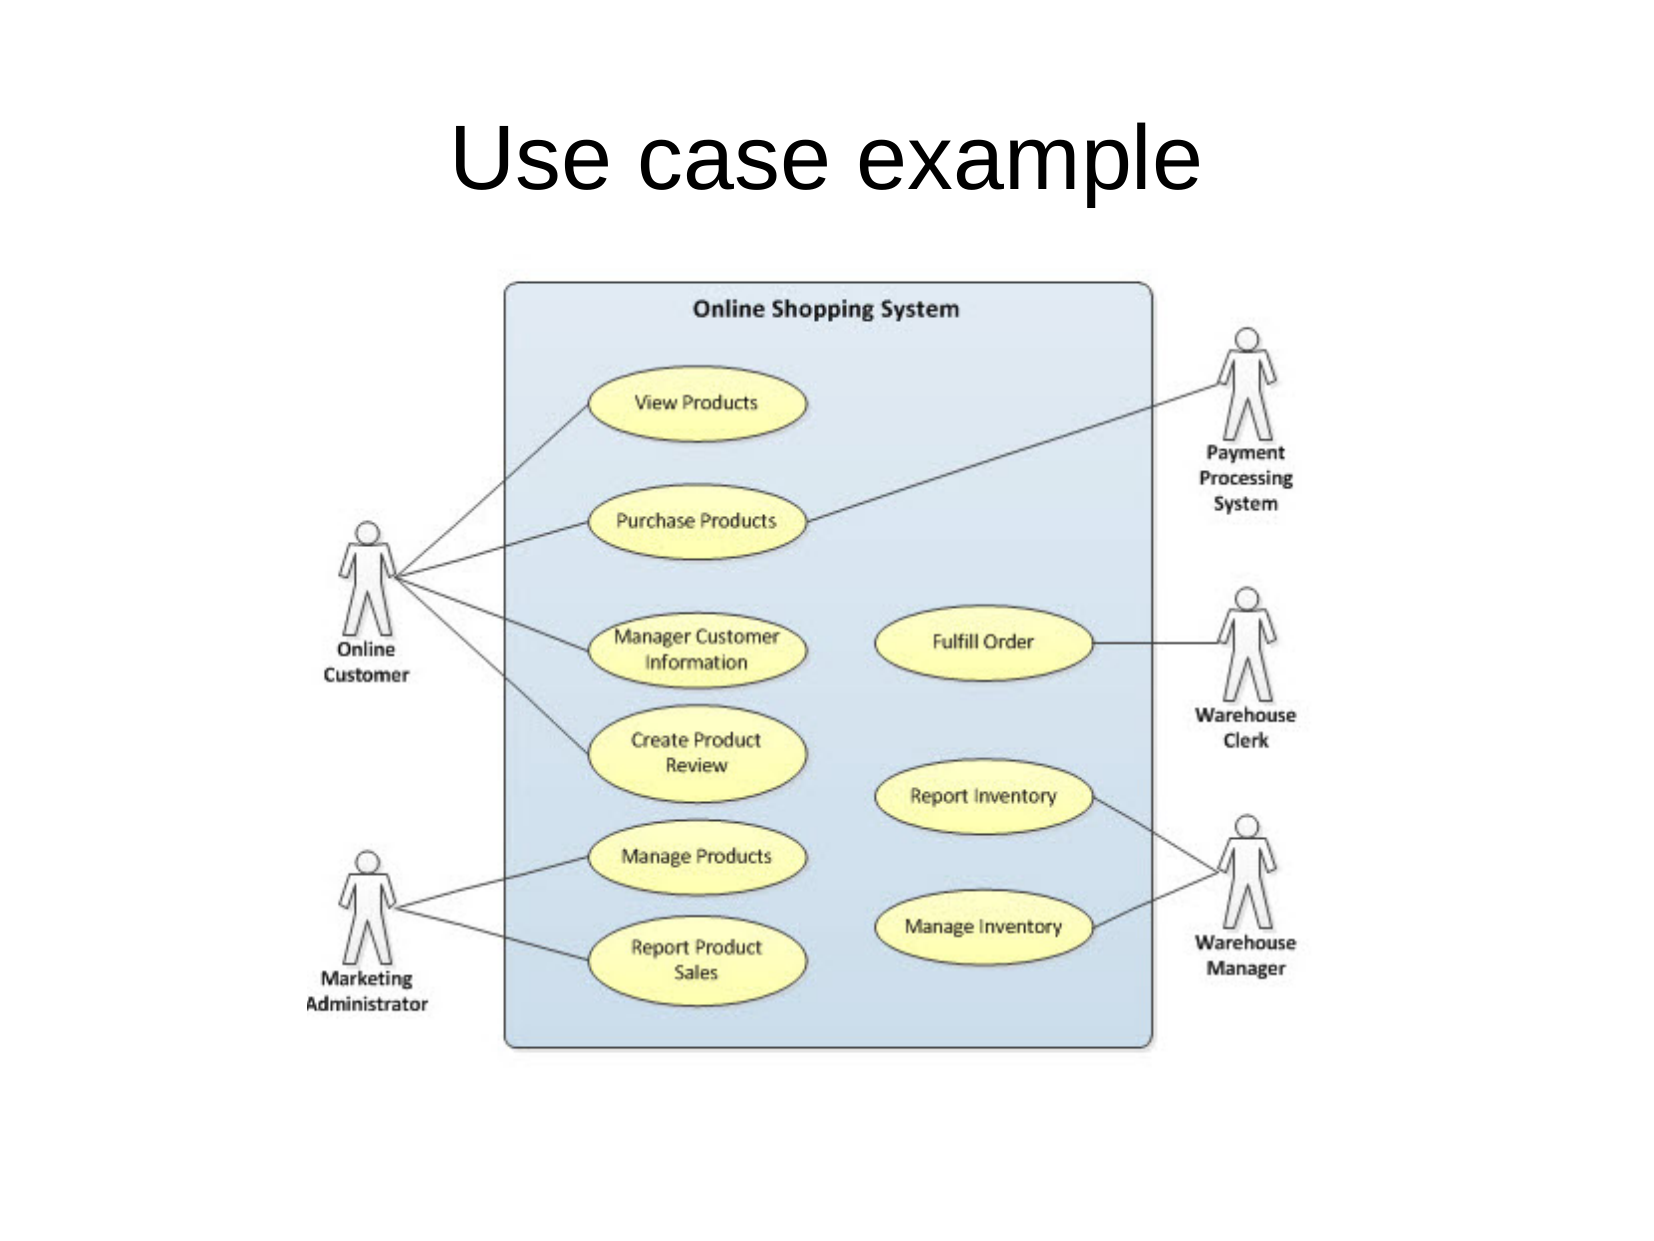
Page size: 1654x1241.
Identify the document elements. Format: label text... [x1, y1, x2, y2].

title Use case example [82, 49, 1571, 257]
picture [307, 254, 1335, 1087]
